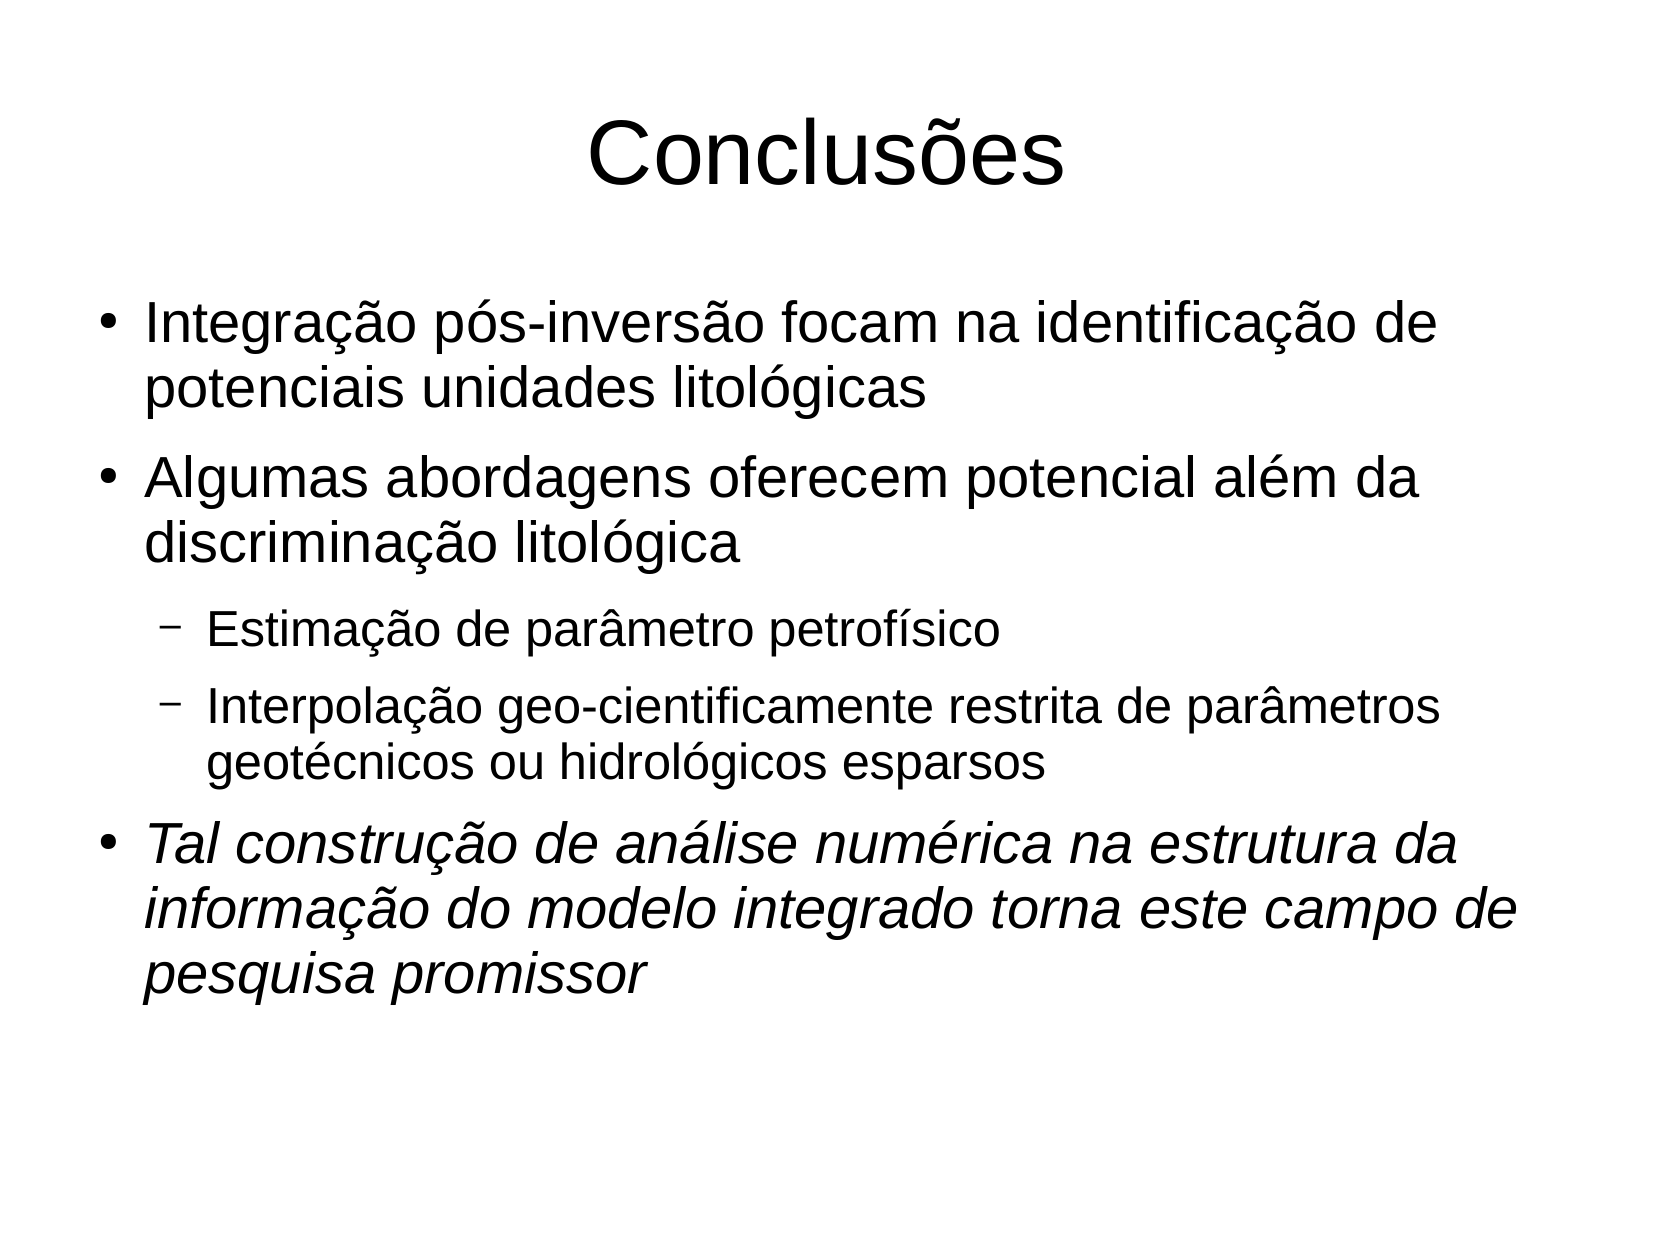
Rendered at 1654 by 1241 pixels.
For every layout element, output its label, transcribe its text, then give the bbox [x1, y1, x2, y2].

list Integração pós-inversão focam na identificação de potenciais unidades litológicas Algumas abordagens oferecem potencial além da discriminação litológica Estimação de parâmetro petrofísico Interpolação geo-cientificamente restrita de parâmetros geotécnicos ou hidrológicos esparsos Tal construção de análise numérica na estrutura da informação do modelo integrado torna este campo de pesquisa promissor [82, 290, 1571, 1010]
title Conclusões [82, 49, 1571, 257]
